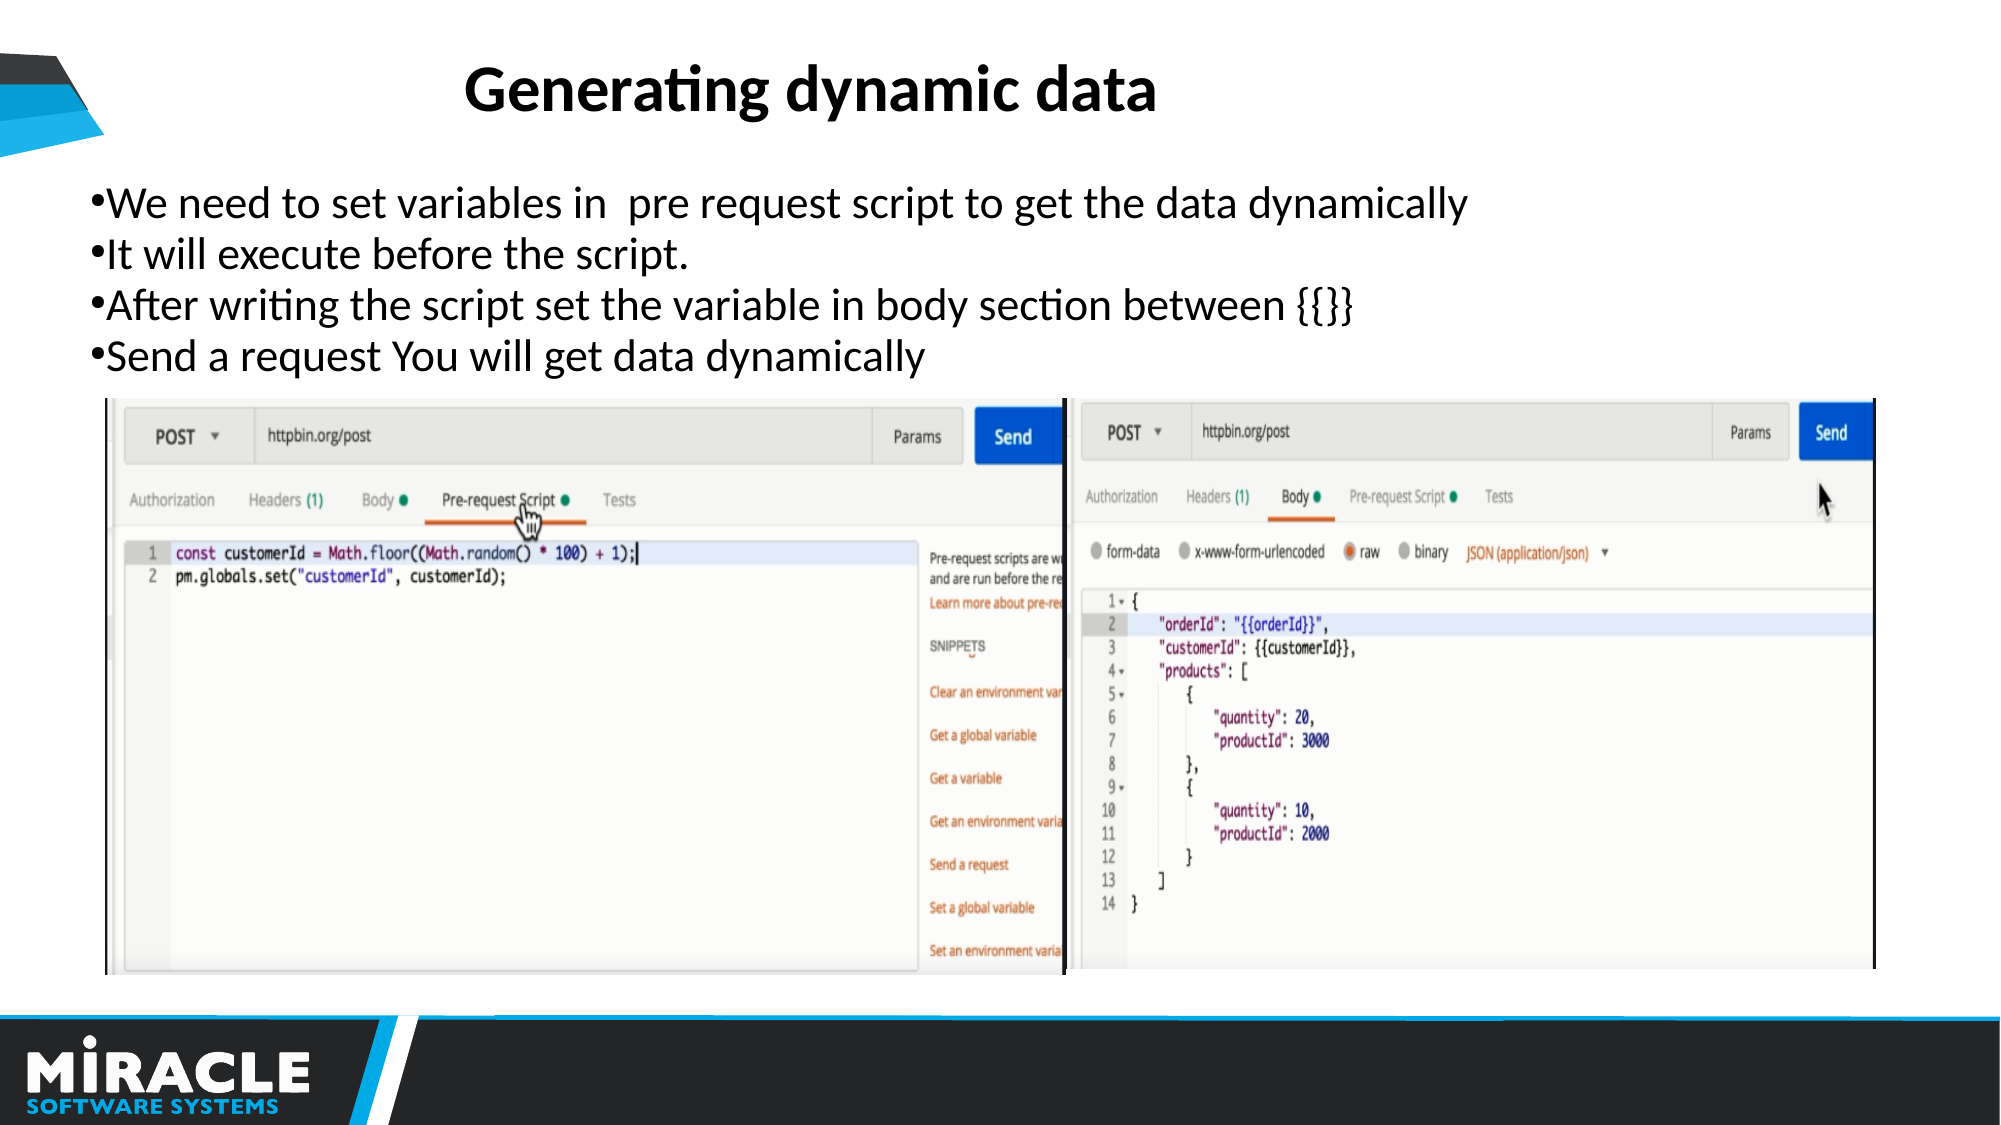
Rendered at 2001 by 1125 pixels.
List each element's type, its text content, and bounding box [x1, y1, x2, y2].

picture [105, 398, 1876, 976]
text_box Generating dynamic data We need to set variables in pre request script to get the data dynamically It will execute before the script. After writing the script set the variable in body section between {{}} Send a request You will get data dynamically [75, 45, 1801, 432]
